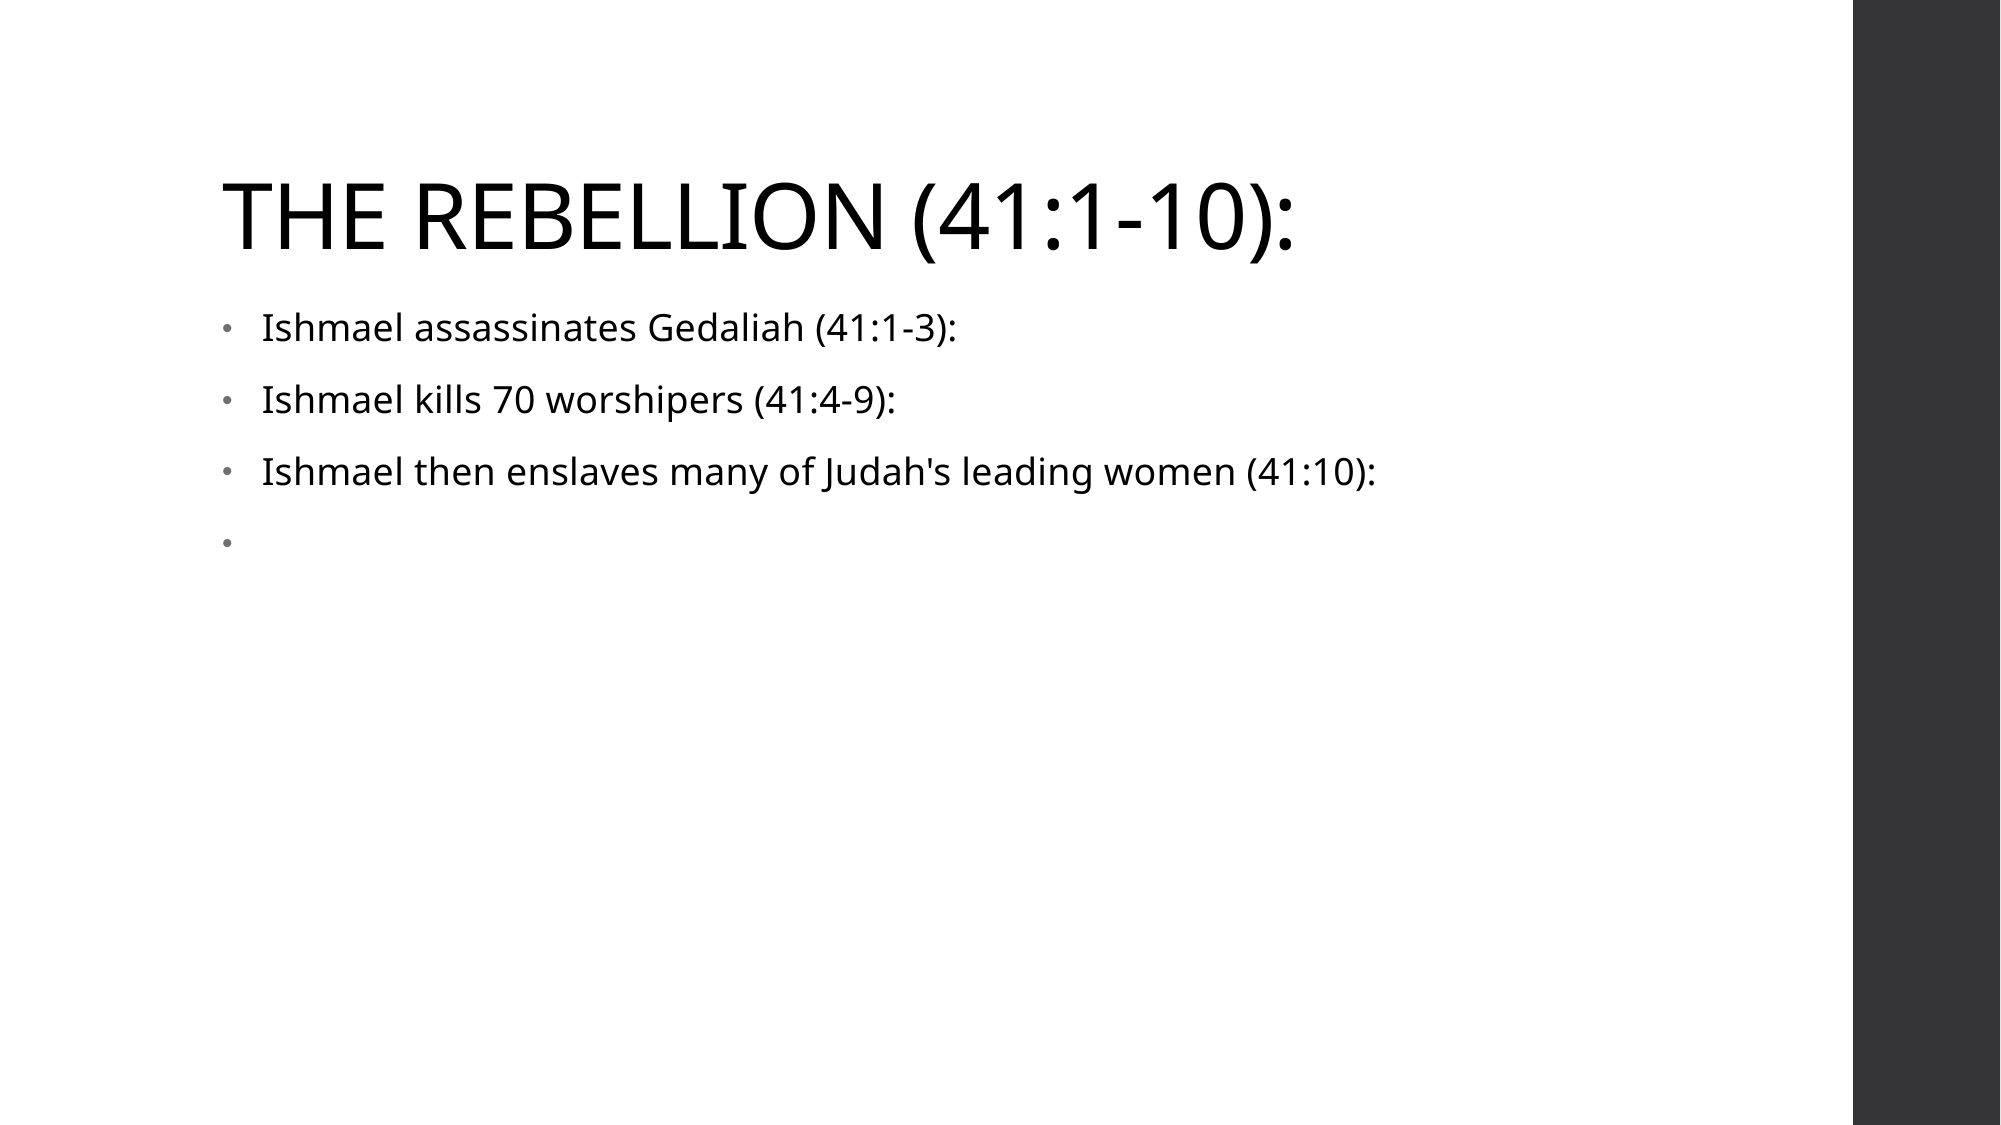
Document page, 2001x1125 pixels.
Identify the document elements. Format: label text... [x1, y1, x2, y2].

title THE REBELLION (41:1-10): [206, 60, 1797, 278]
list Ishmael assassinates Gedaliah (41:1-3): Ishmael kills 70 worshipers (41:4-9): Ishmael then enslaves many of Judah's leading women (41:10): [206, 299, 1617, 1014]
